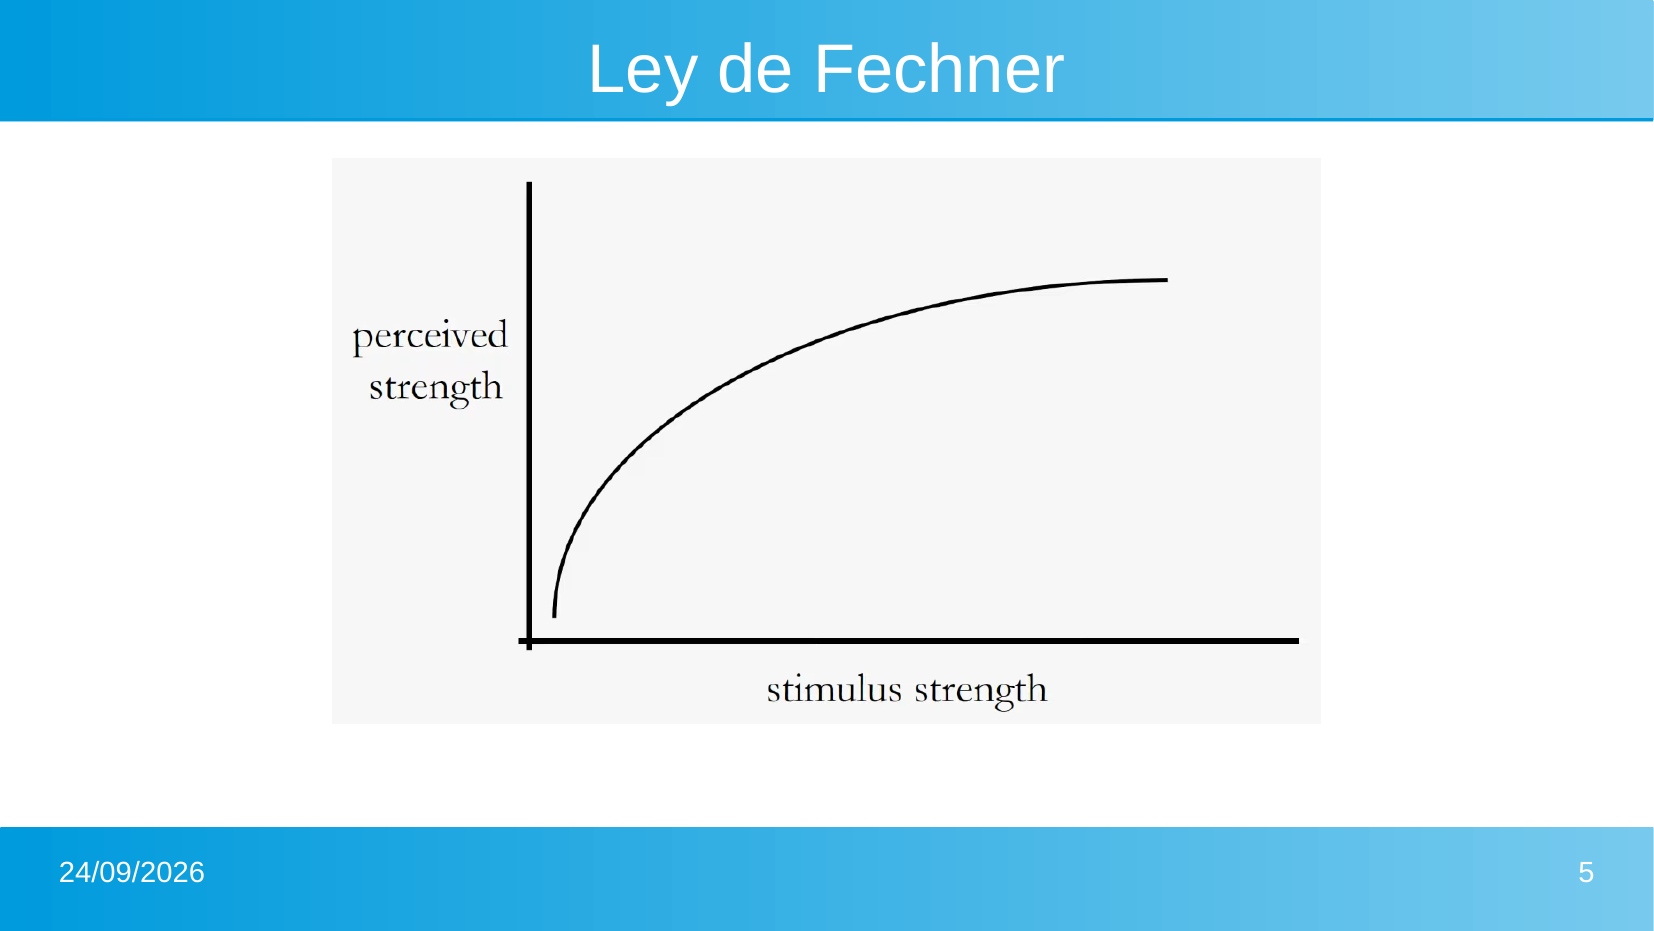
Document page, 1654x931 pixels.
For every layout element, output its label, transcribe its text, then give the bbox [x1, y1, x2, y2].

picture [332, 158, 1321, 724]
title Ley de Fechner [59, 29, 1595, 108]
